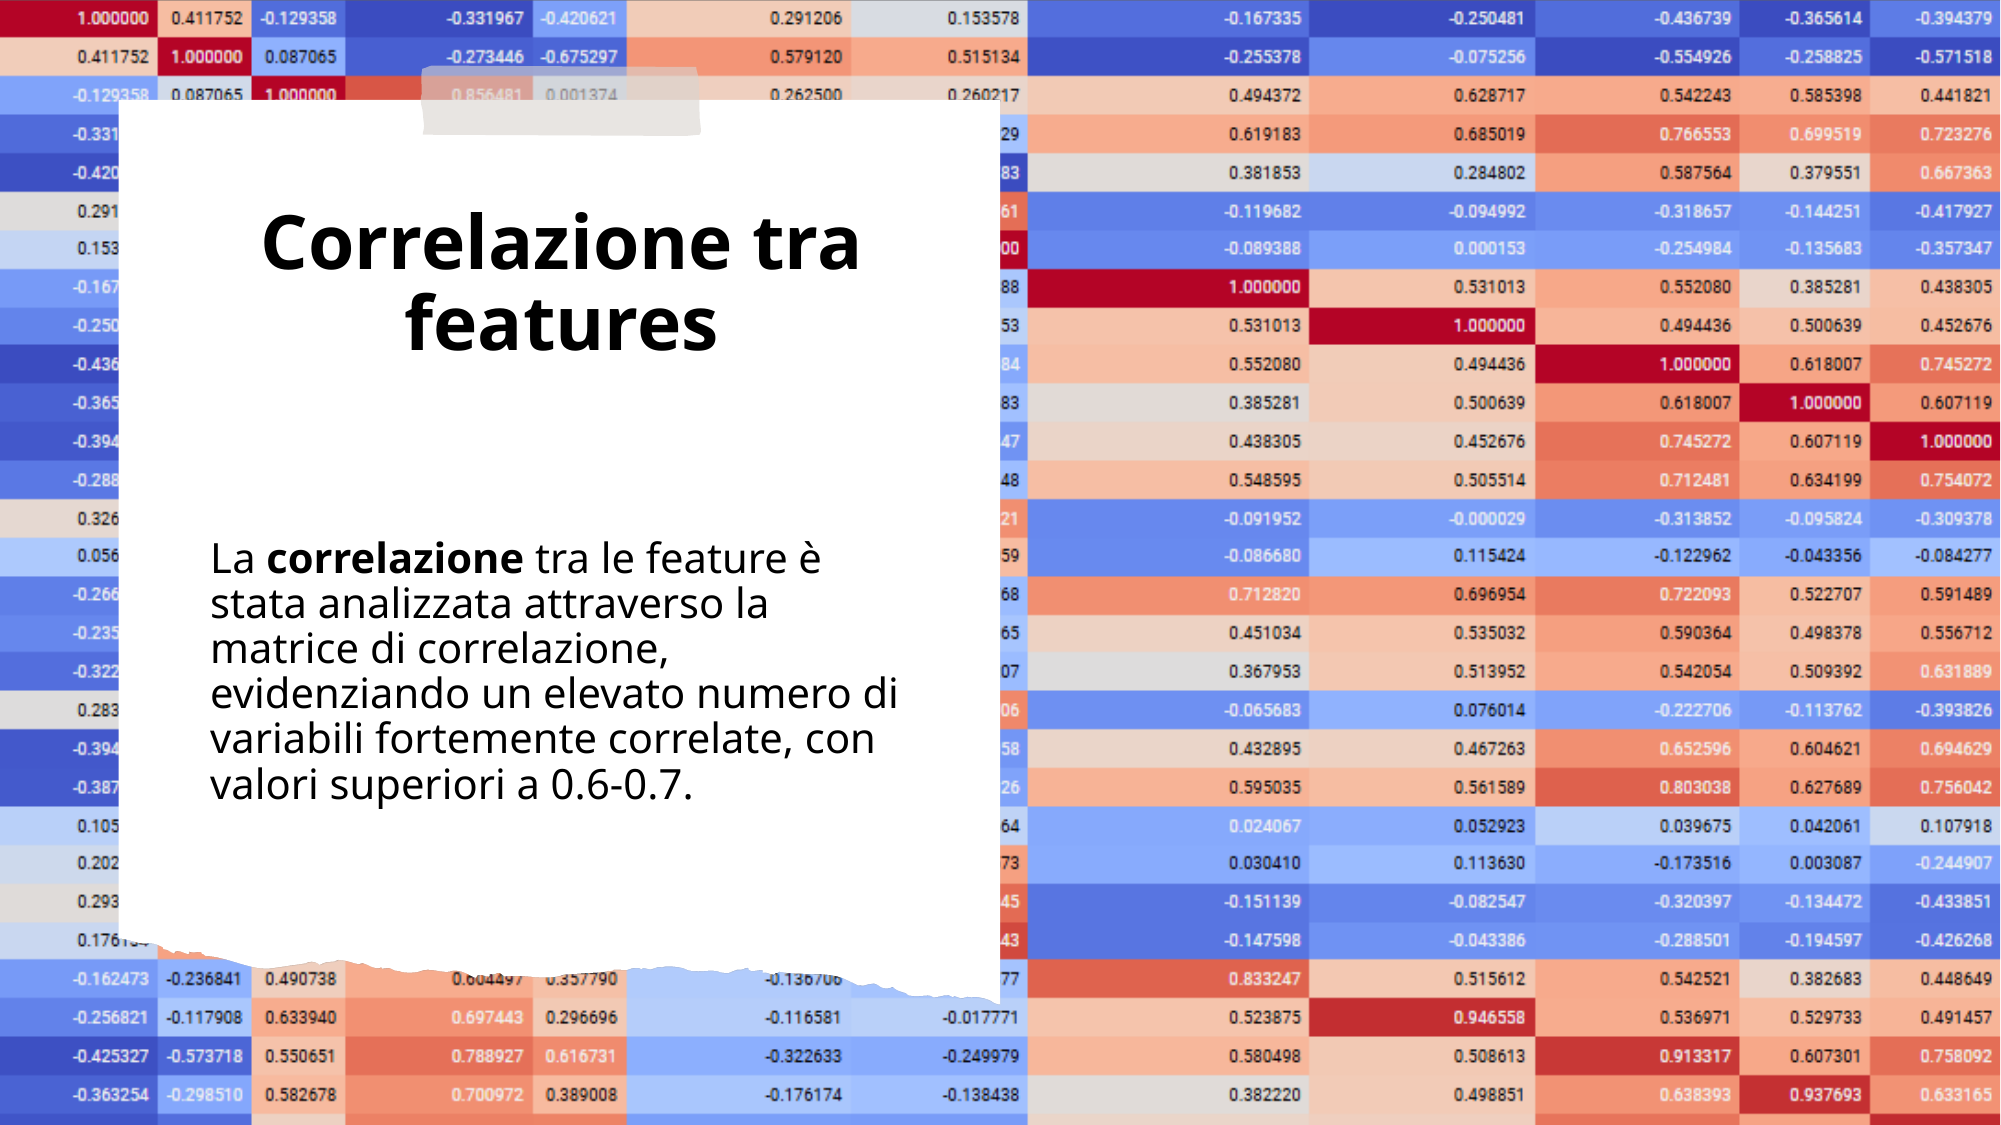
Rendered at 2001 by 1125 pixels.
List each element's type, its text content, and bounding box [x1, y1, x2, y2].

title Correlazione tra features [170, 175, 954, 396]
list La correlazione tra le feature è stata analizzata attraverso la matrice di correlazione, evidenziando un elevato numero di variabili fortemente correlate, con valori superiori a 0.6-0.7. [195, 417, 927, 928]
text_box [118, 65, 1001, 1005]
picture [0, 0, 2000, 1125]
